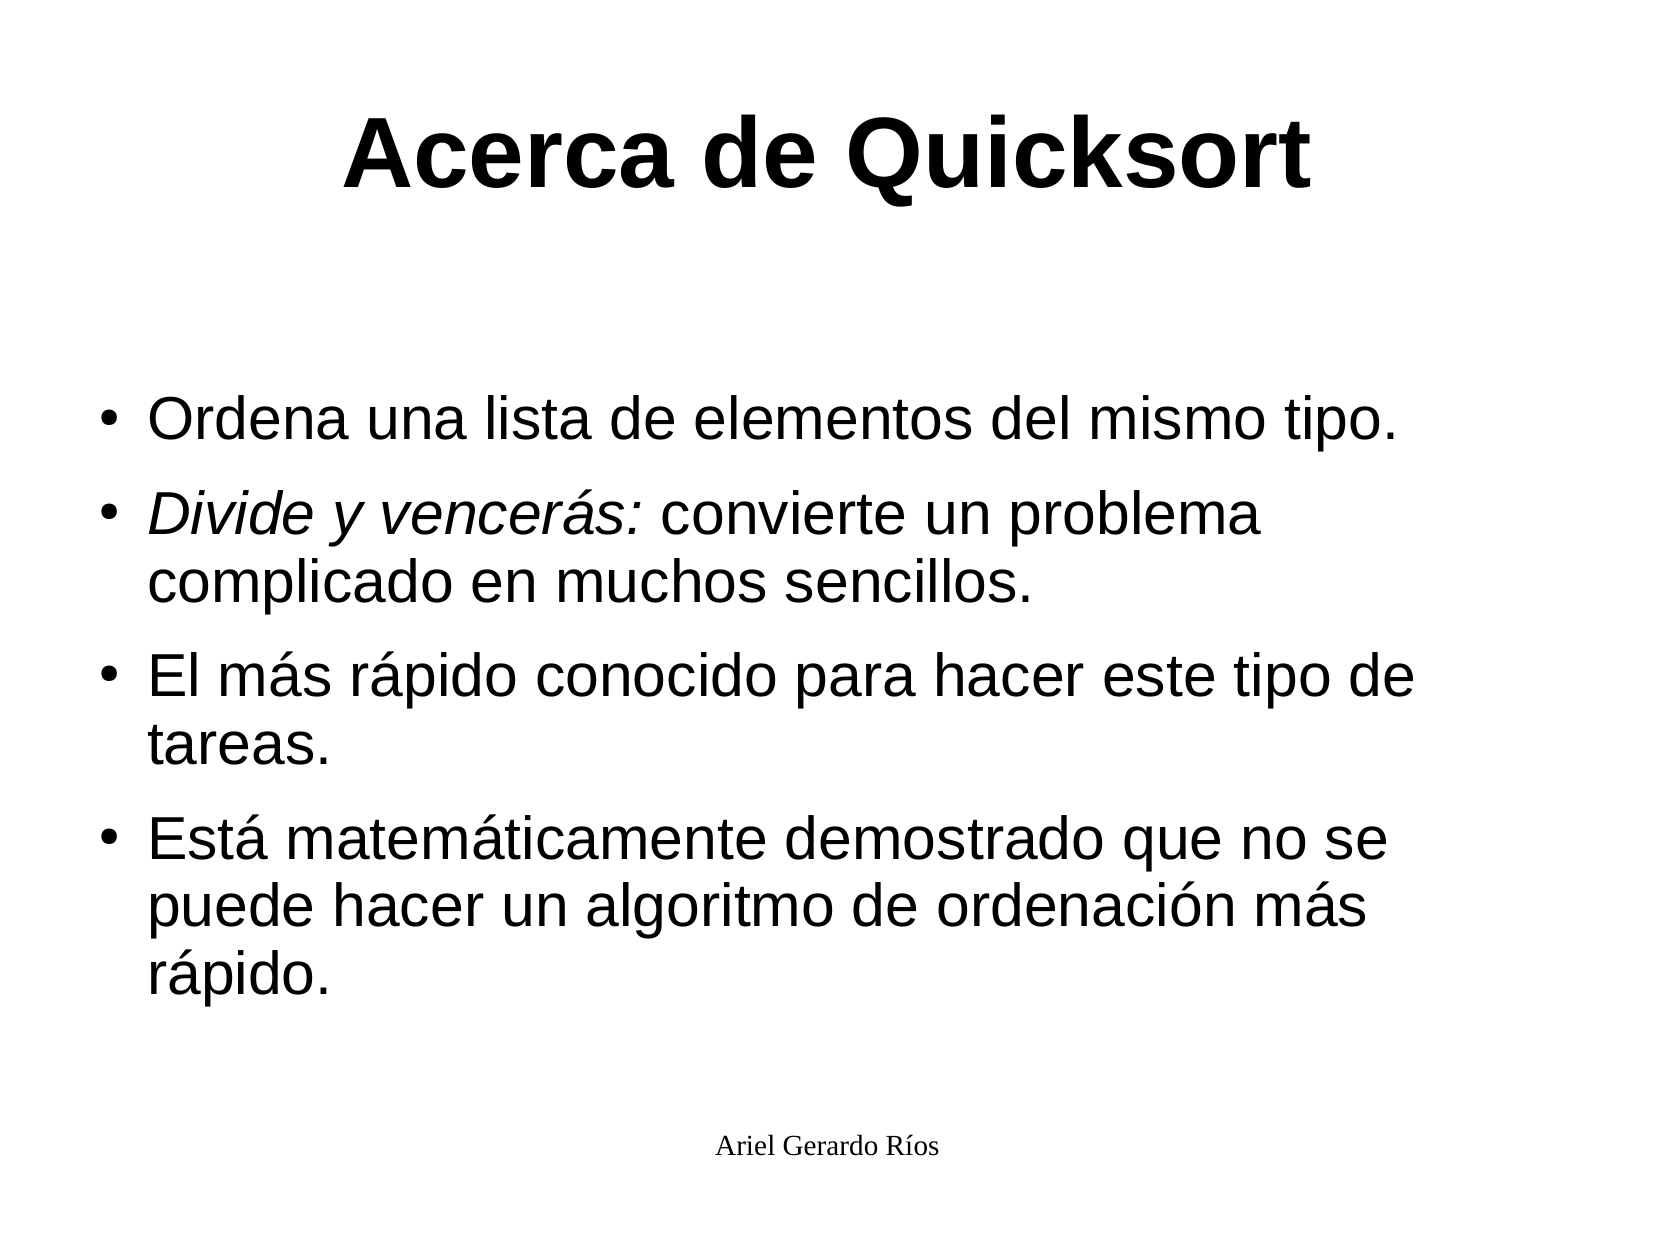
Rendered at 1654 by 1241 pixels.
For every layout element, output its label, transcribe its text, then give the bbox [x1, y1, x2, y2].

list Ordena una lista de elementos del mismo tipo. Divide y vencerás: convierte un problema complicado en muchos sencillos. El más rápido conocido para hacer este tipo de tareas. Está matemáticamente demostrado que no se puede hacer un algoritmo de ordenación más rápido. [82, 290, 1538, 1010]
title Acerca de Quicksort [82, 49, 1571, 257]
